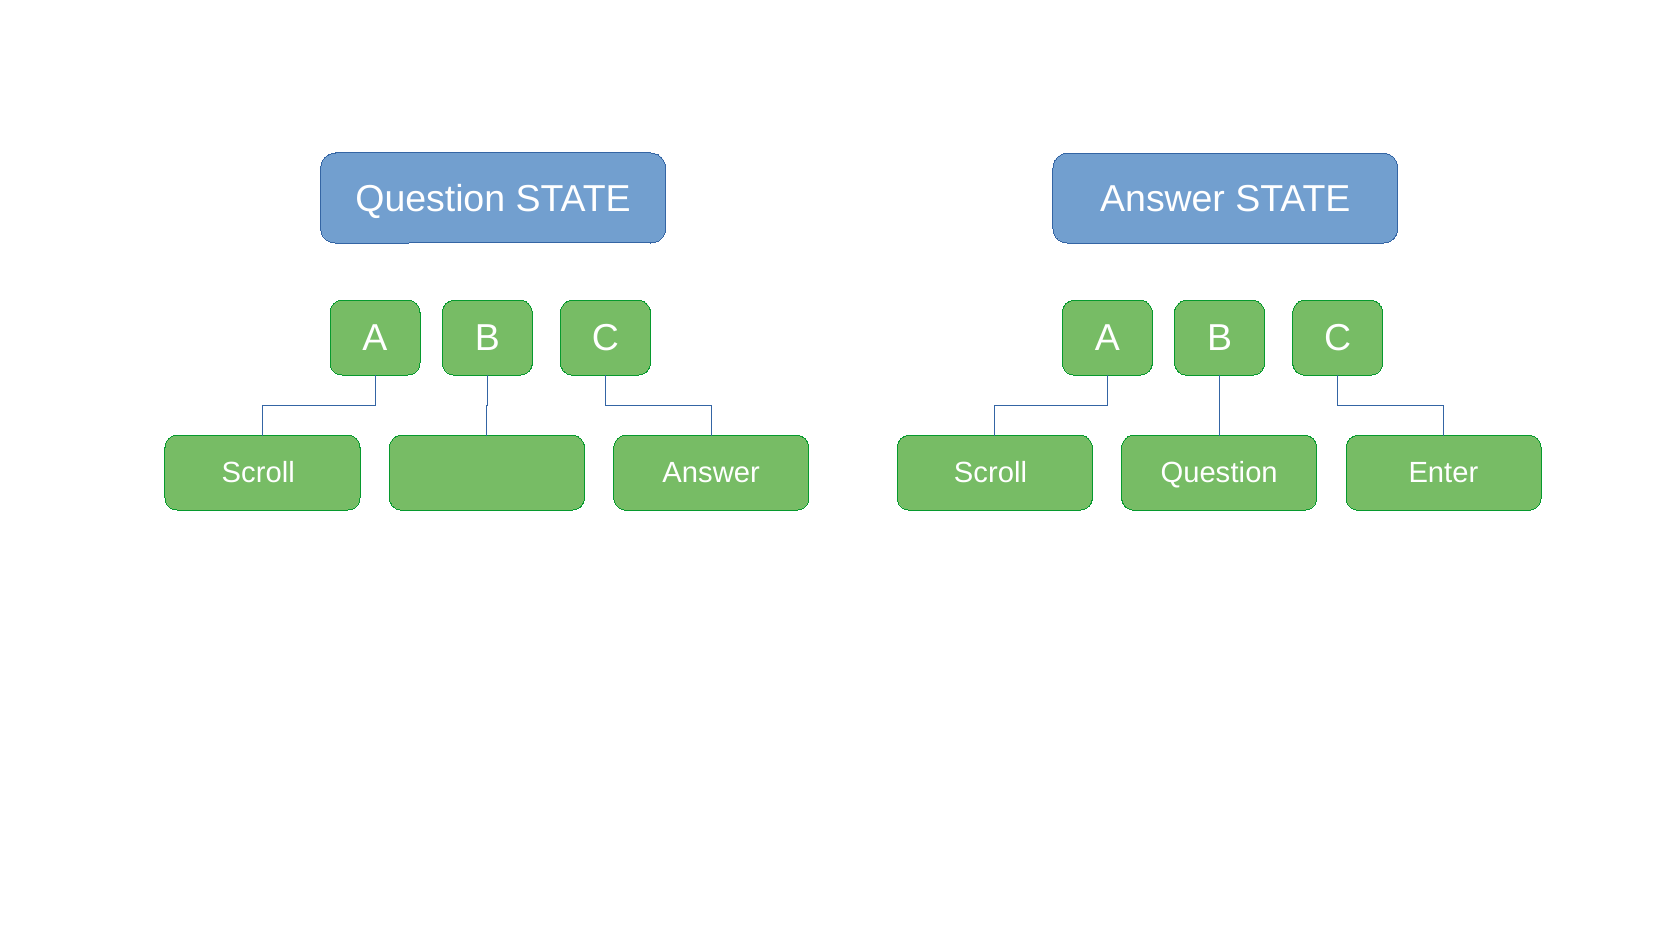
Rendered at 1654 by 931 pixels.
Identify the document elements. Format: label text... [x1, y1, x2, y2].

text_box Answer [613, 435, 809, 511]
text_box A [1062, 300, 1153, 376]
text_box Question [1121, 435, 1317, 511]
text_box Scroll [164, 435, 361, 511]
text_box C [1292, 300, 1383, 376]
text_box B [1174, 300, 1265, 376]
text_box C [560, 300, 651, 376]
text_box A [330, 300, 421, 376]
text_box Scroll [897, 435, 1093, 511]
text_box Enter [1346, 435, 1542, 511]
text_box Answer STATE [1052, 153, 1398, 244]
text_box Question STATE [320, 152, 666, 244]
text_box [389, 435, 585, 511]
text_box B [442, 300, 533, 376]
